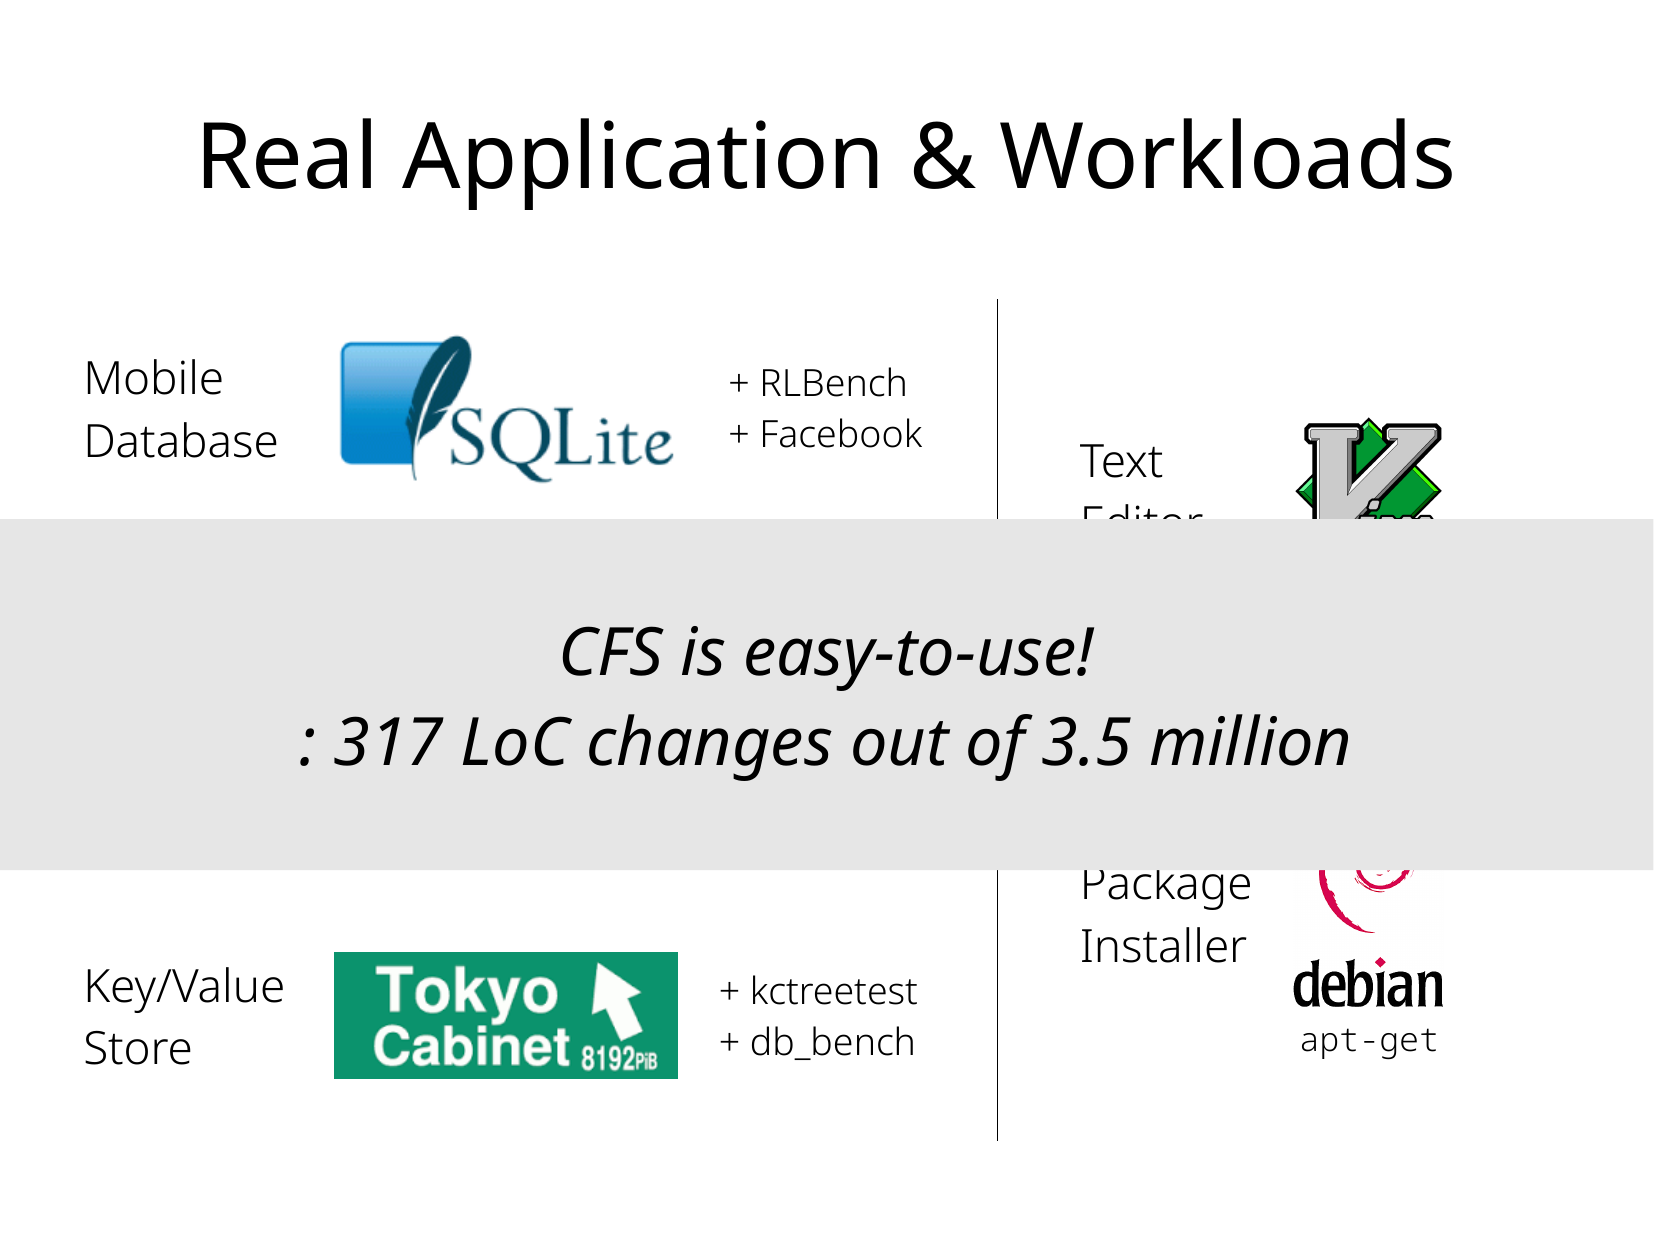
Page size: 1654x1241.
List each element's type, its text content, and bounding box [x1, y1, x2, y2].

text_box + RLBench + Facebook [713, 349, 936, 467]
text_box apt-get [1284, 1008, 1455, 1063]
text_box CFS is easy-to-use! : 317 LoC changes out of 3.5 million [0, 519, 1654, 871]
title Real Application & Workloads [82, 49, 1571, 257]
text_box Key/Value Store [68, 945, 324, 1086]
text_box Mobile Database [68, 338, 307, 479]
picture [334, 952, 678, 1079]
text_box Package Installer [1065, 871, 1291, 984]
picture [334, 329, 678, 488]
text_box Text Editor [1065, 420, 1228, 519]
picture [1293, 871, 1444, 1007]
picture [1293, 415, 1444, 519]
text_box + kctreetest + db_bench [703, 956, 932, 1075]
